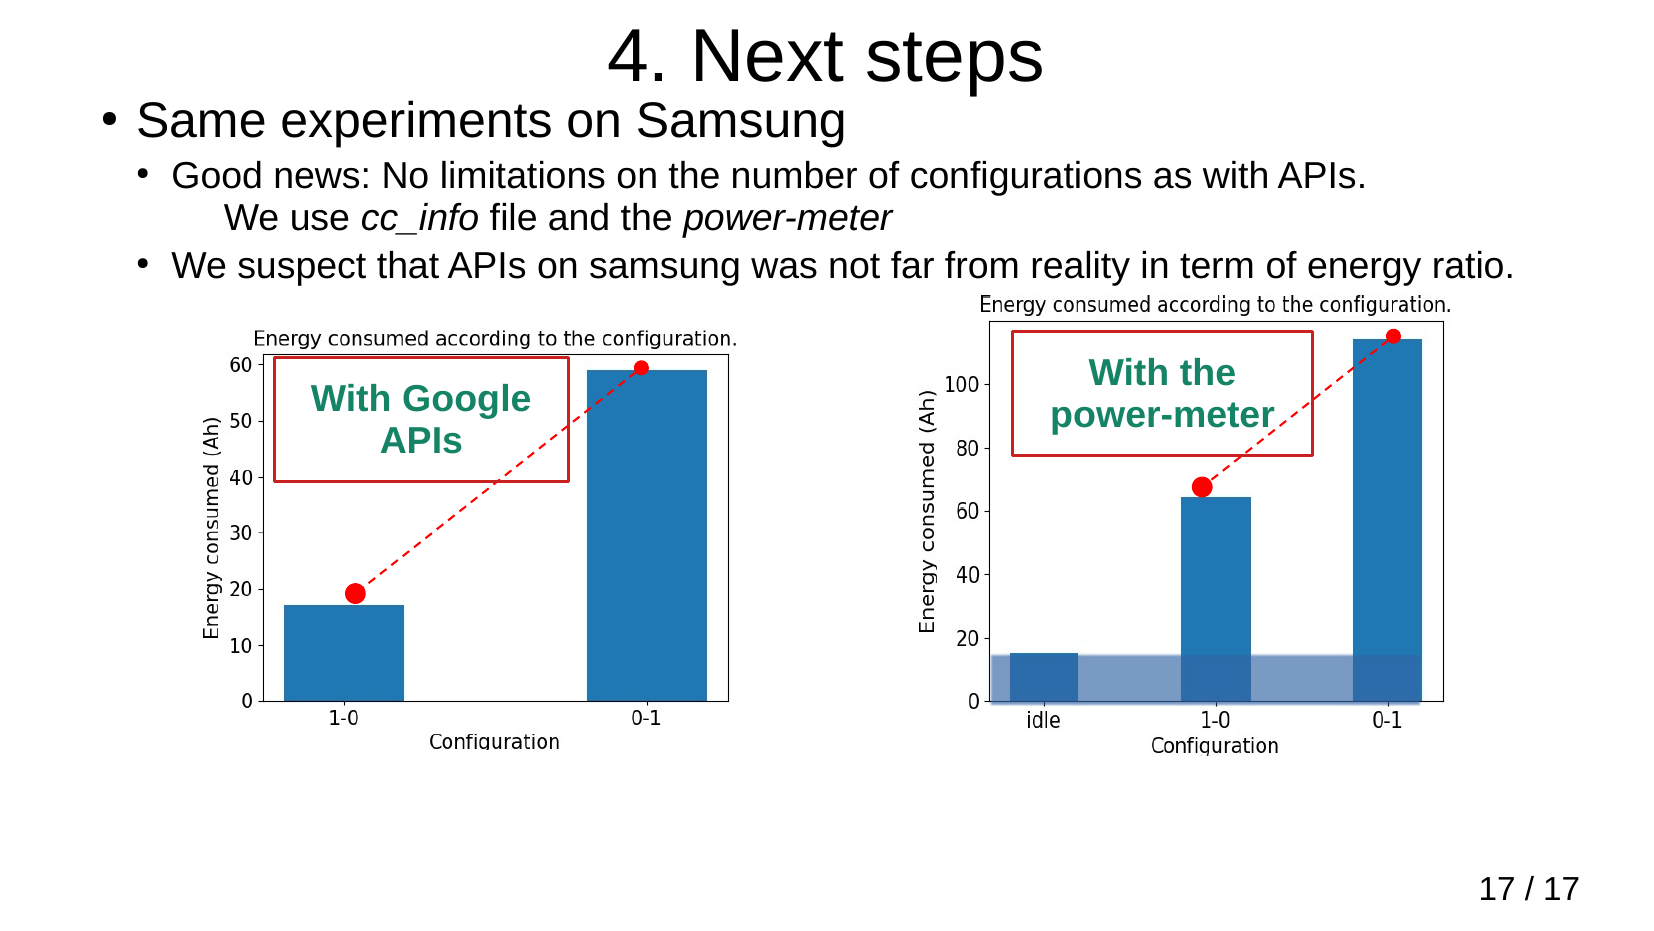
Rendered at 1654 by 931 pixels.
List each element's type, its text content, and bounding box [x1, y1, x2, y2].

title 4. Next steps [57, 0, 1595, 127]
text_box Same experiments on Samsung Good news: No limitations on the number of configurations as with APIs. We use cc_info file and the power-meter We suspect that APIs on samsung was not far from reality in term of energy ratio. [100, 69, 1564, 310]
text_box [992, 656, 1419, 704]
text_box 17 / 17 [1463, 863, 1652, 931]
text_box With Google APIs [274, 357, 569, 482]
picture [900, 310, 1501, 756]
text_box With the power-meter [1012, 331, 1313, 456]
picture [187, 310, 788, 751]
